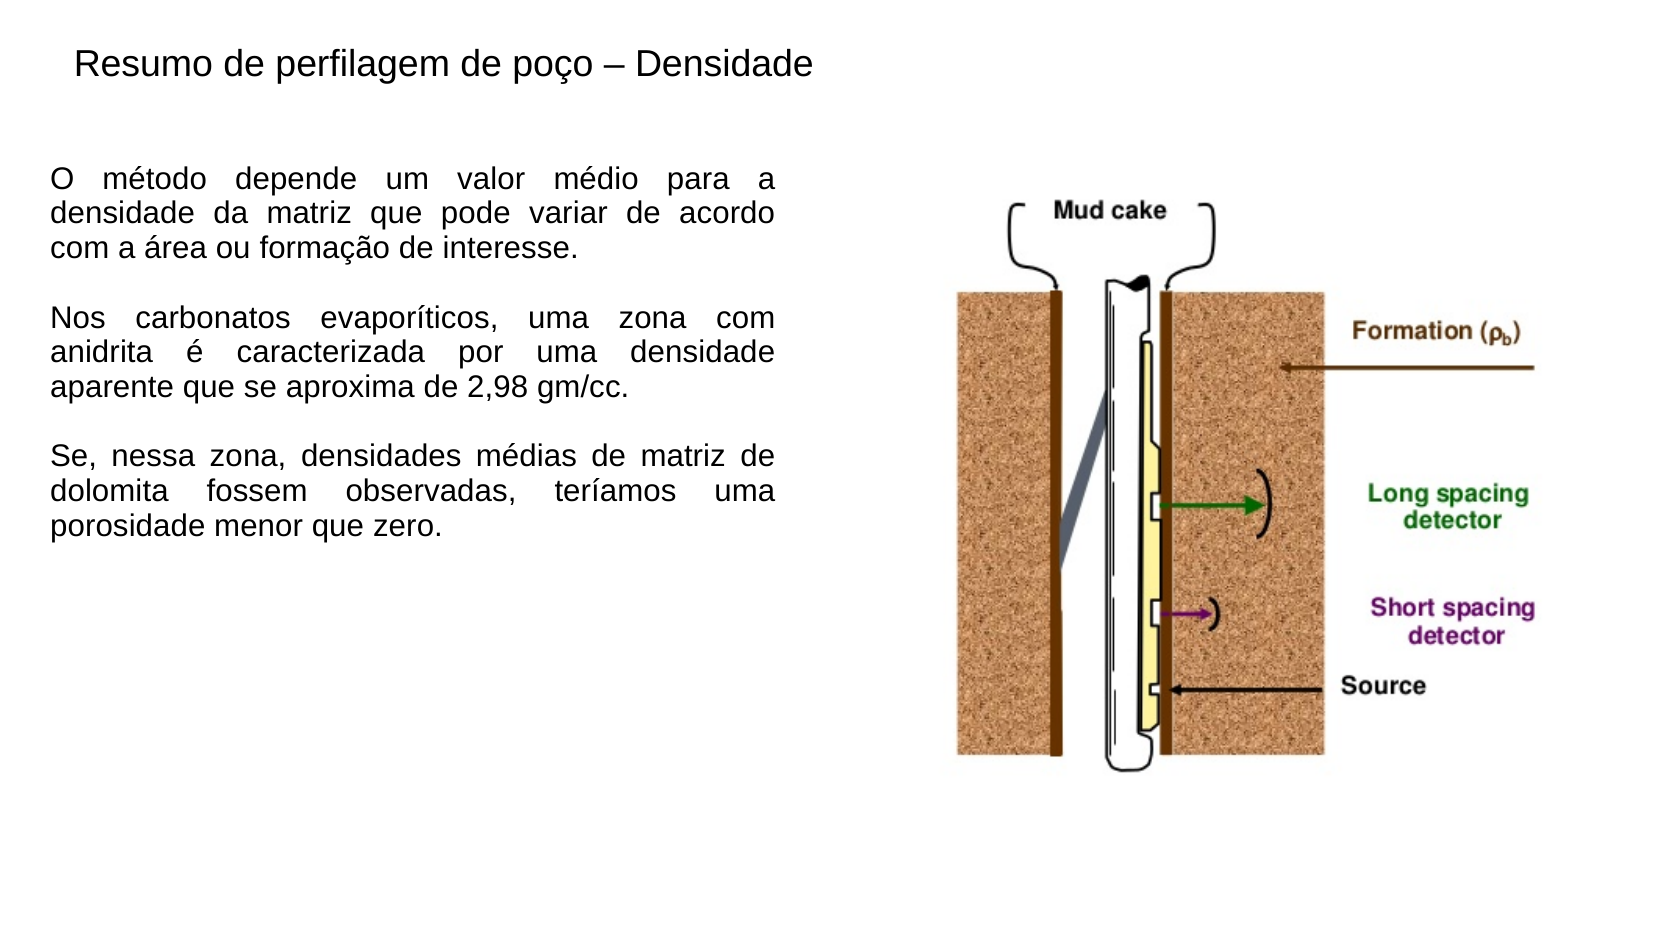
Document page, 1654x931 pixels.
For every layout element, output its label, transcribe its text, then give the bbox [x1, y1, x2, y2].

text_box Resumo de perfilagem de poço – Densidade [59, 35, 1123, 93]
text_box O método depende um valor médio para a densidade da matriz que pode variar de acordo com a área ou formação de interesse. Nos carbonatos evaporíticos, uma zona com anidrita é caracterizada por uma densidade aparente que se aproxima de 2,98 gm/cc. Se, nessa zona, densidades médias de matriz de dolomita fossem observadas, teríamos uma porosidade menor que zero. [35, 153, 792, 620]
picture [897, 153, 1548, 792]
